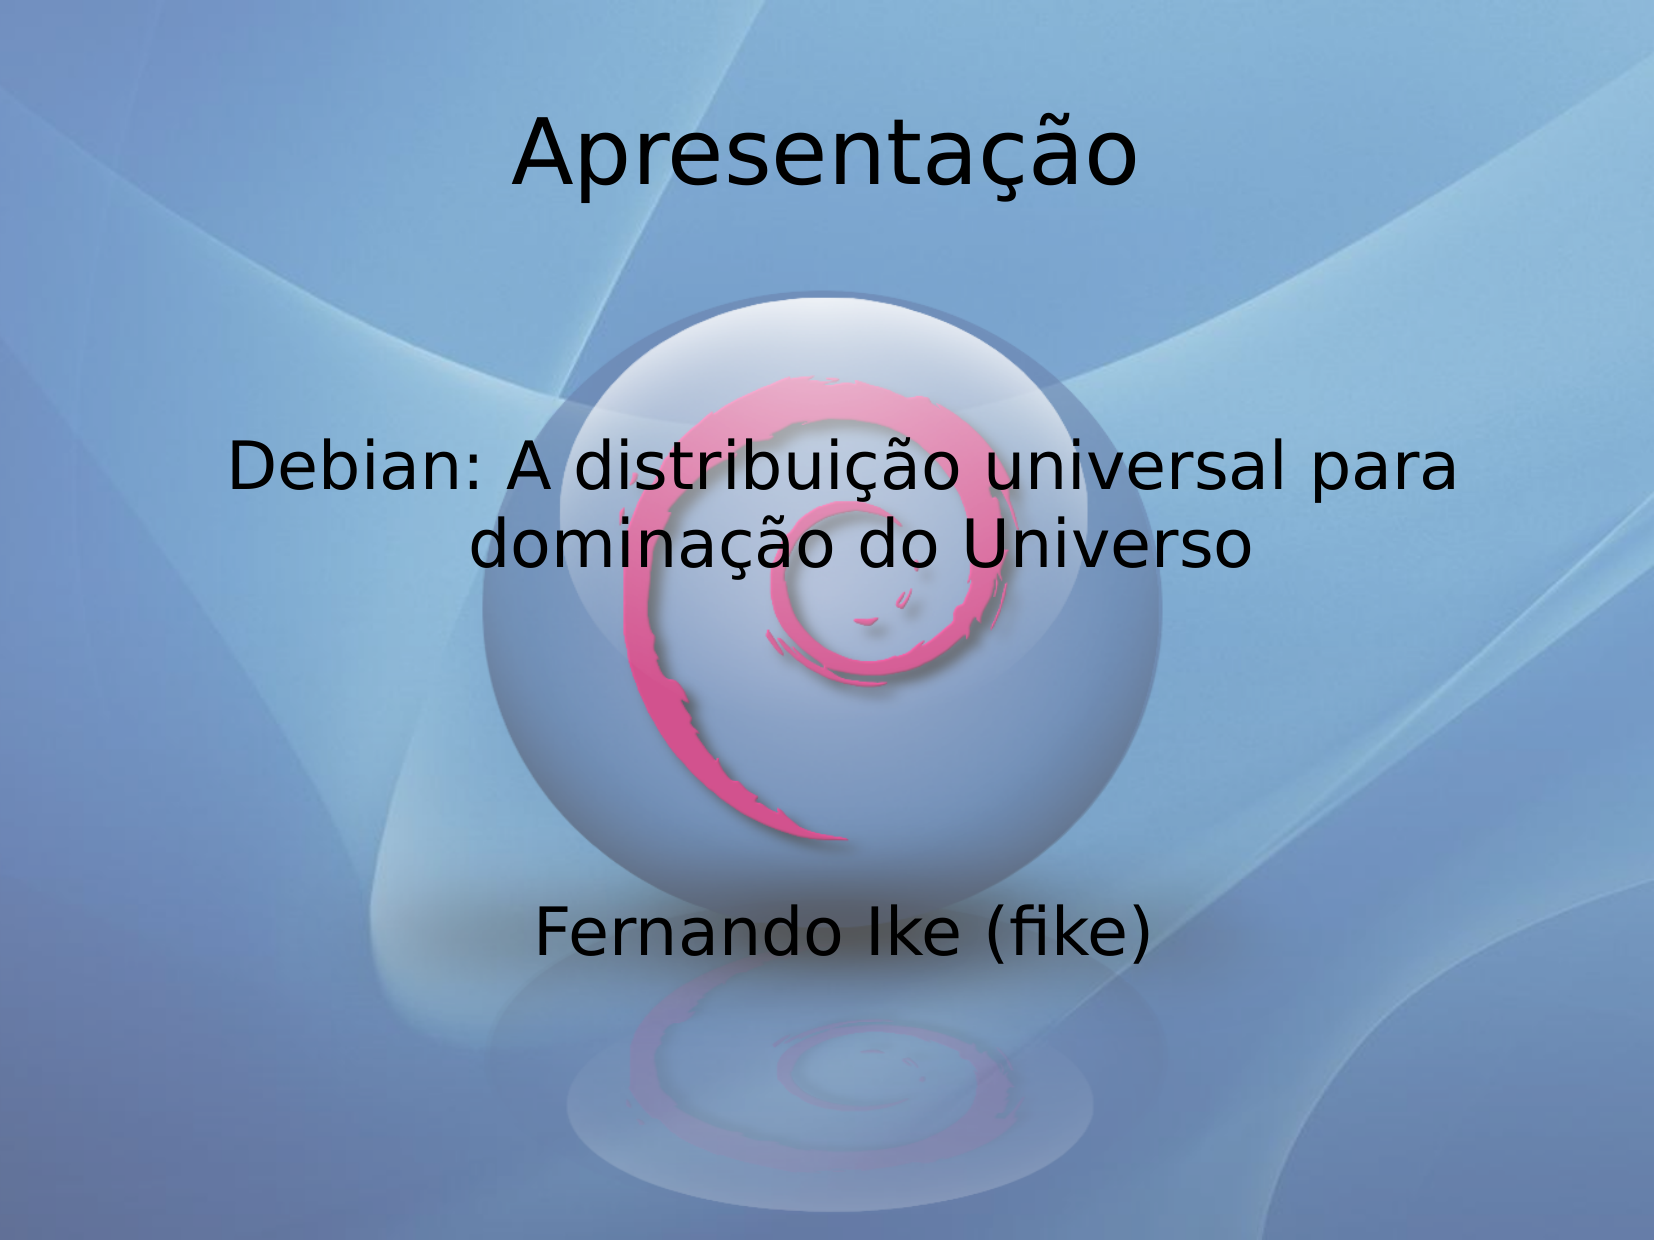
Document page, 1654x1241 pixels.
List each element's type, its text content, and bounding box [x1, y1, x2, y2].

subtitle Debian: A distribuição universal para dominação do Universo Fernando Ike (fike) [82, 297, 1571, 1102]
picture [0, 0, 1654, 1240]
title Apresentação [82, 49, 1571, 257]
